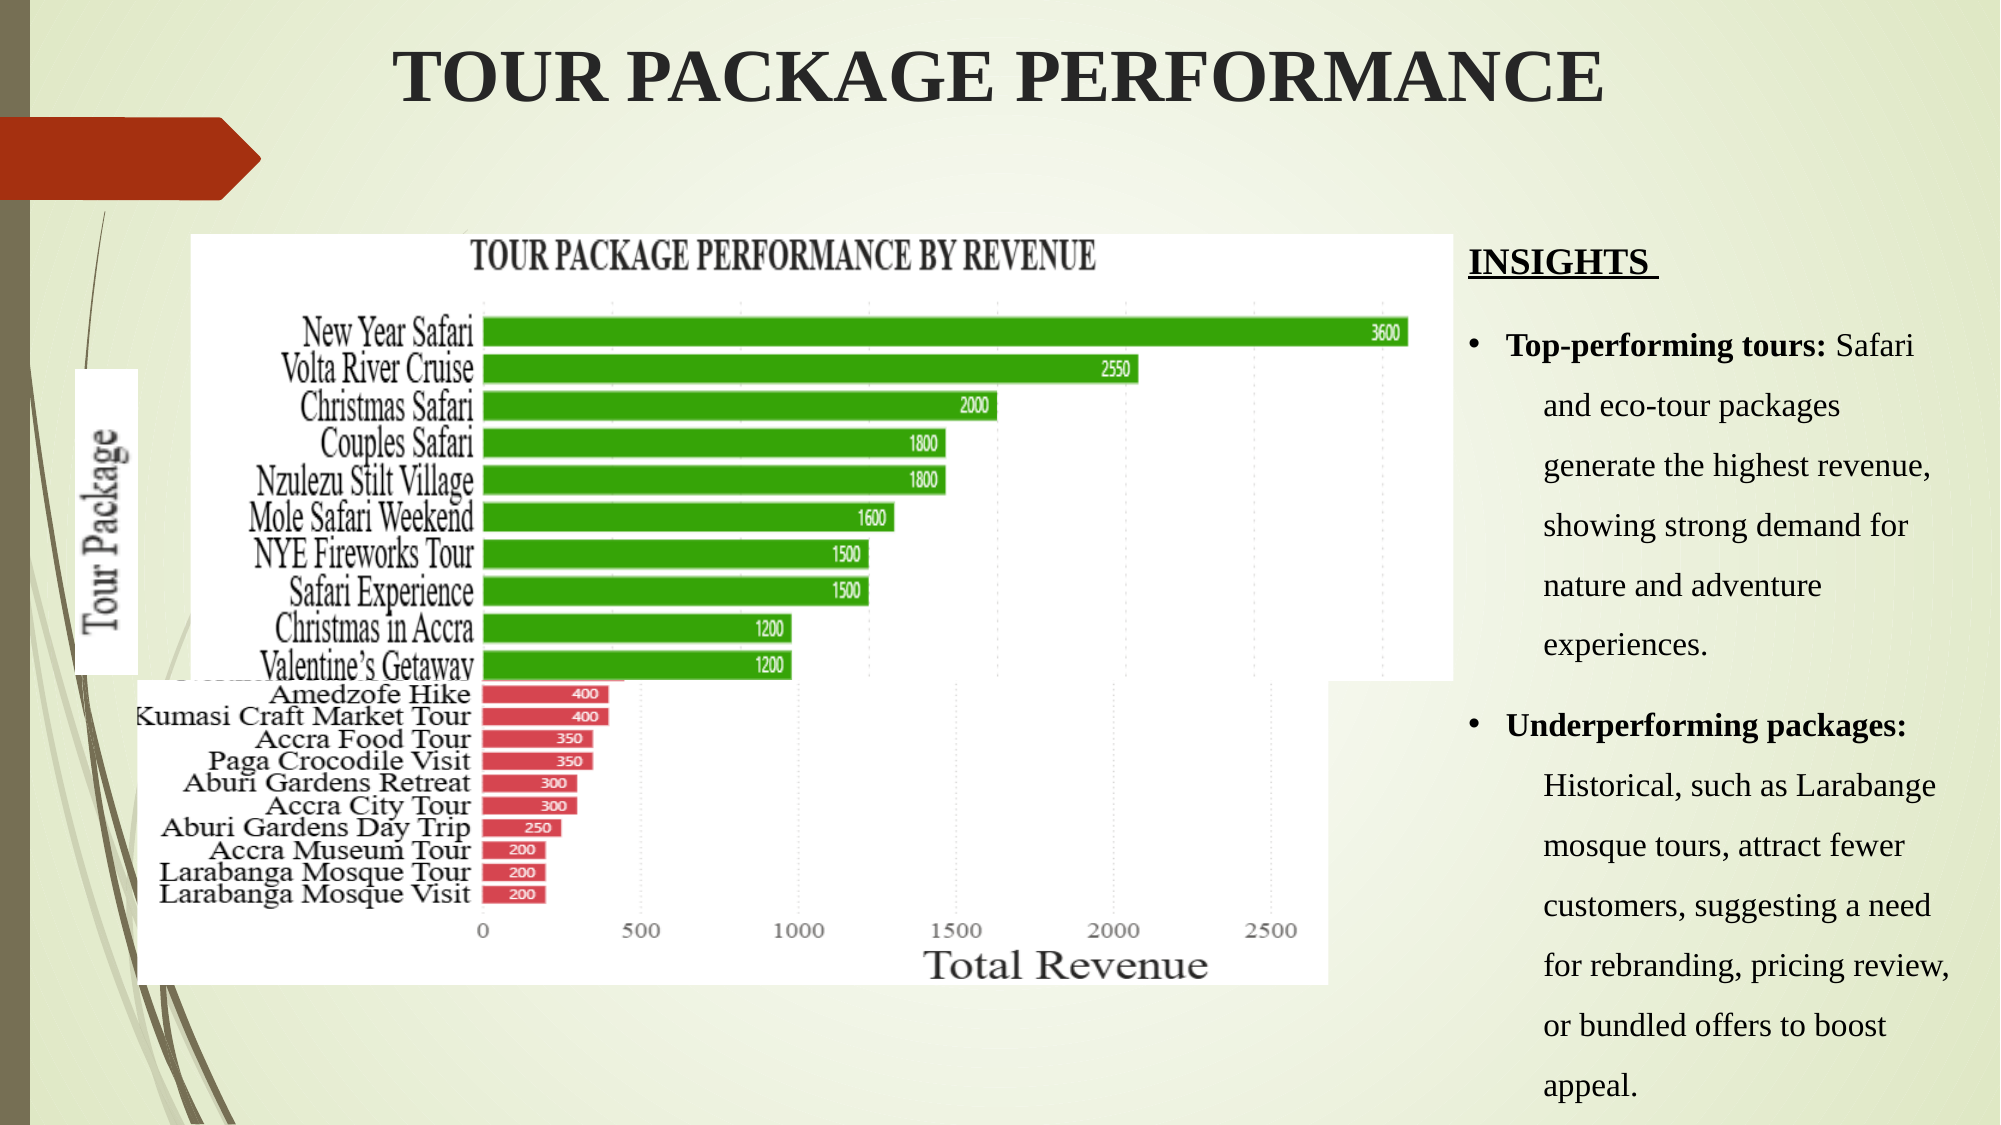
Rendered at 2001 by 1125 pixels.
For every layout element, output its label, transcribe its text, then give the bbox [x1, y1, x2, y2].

picture [75, 369, 138, 675]
picture [137, 234, 1453, 985]
text_box INSIGHTS Top-performing tours: Safari and eco-tour packages generate the highest revenue, showing strong demand for nature and adventure experiences. Underperforming packages: Historical, such as Larabange mosque tours, attract fewer customers, suggesting a need for rebranding, pricing review, or bundled offers to boost appeal. [1453, 234, 1975, 985]
title TOUR PACKAGE PERFORMANCE [137, 18, 1863, 180]
